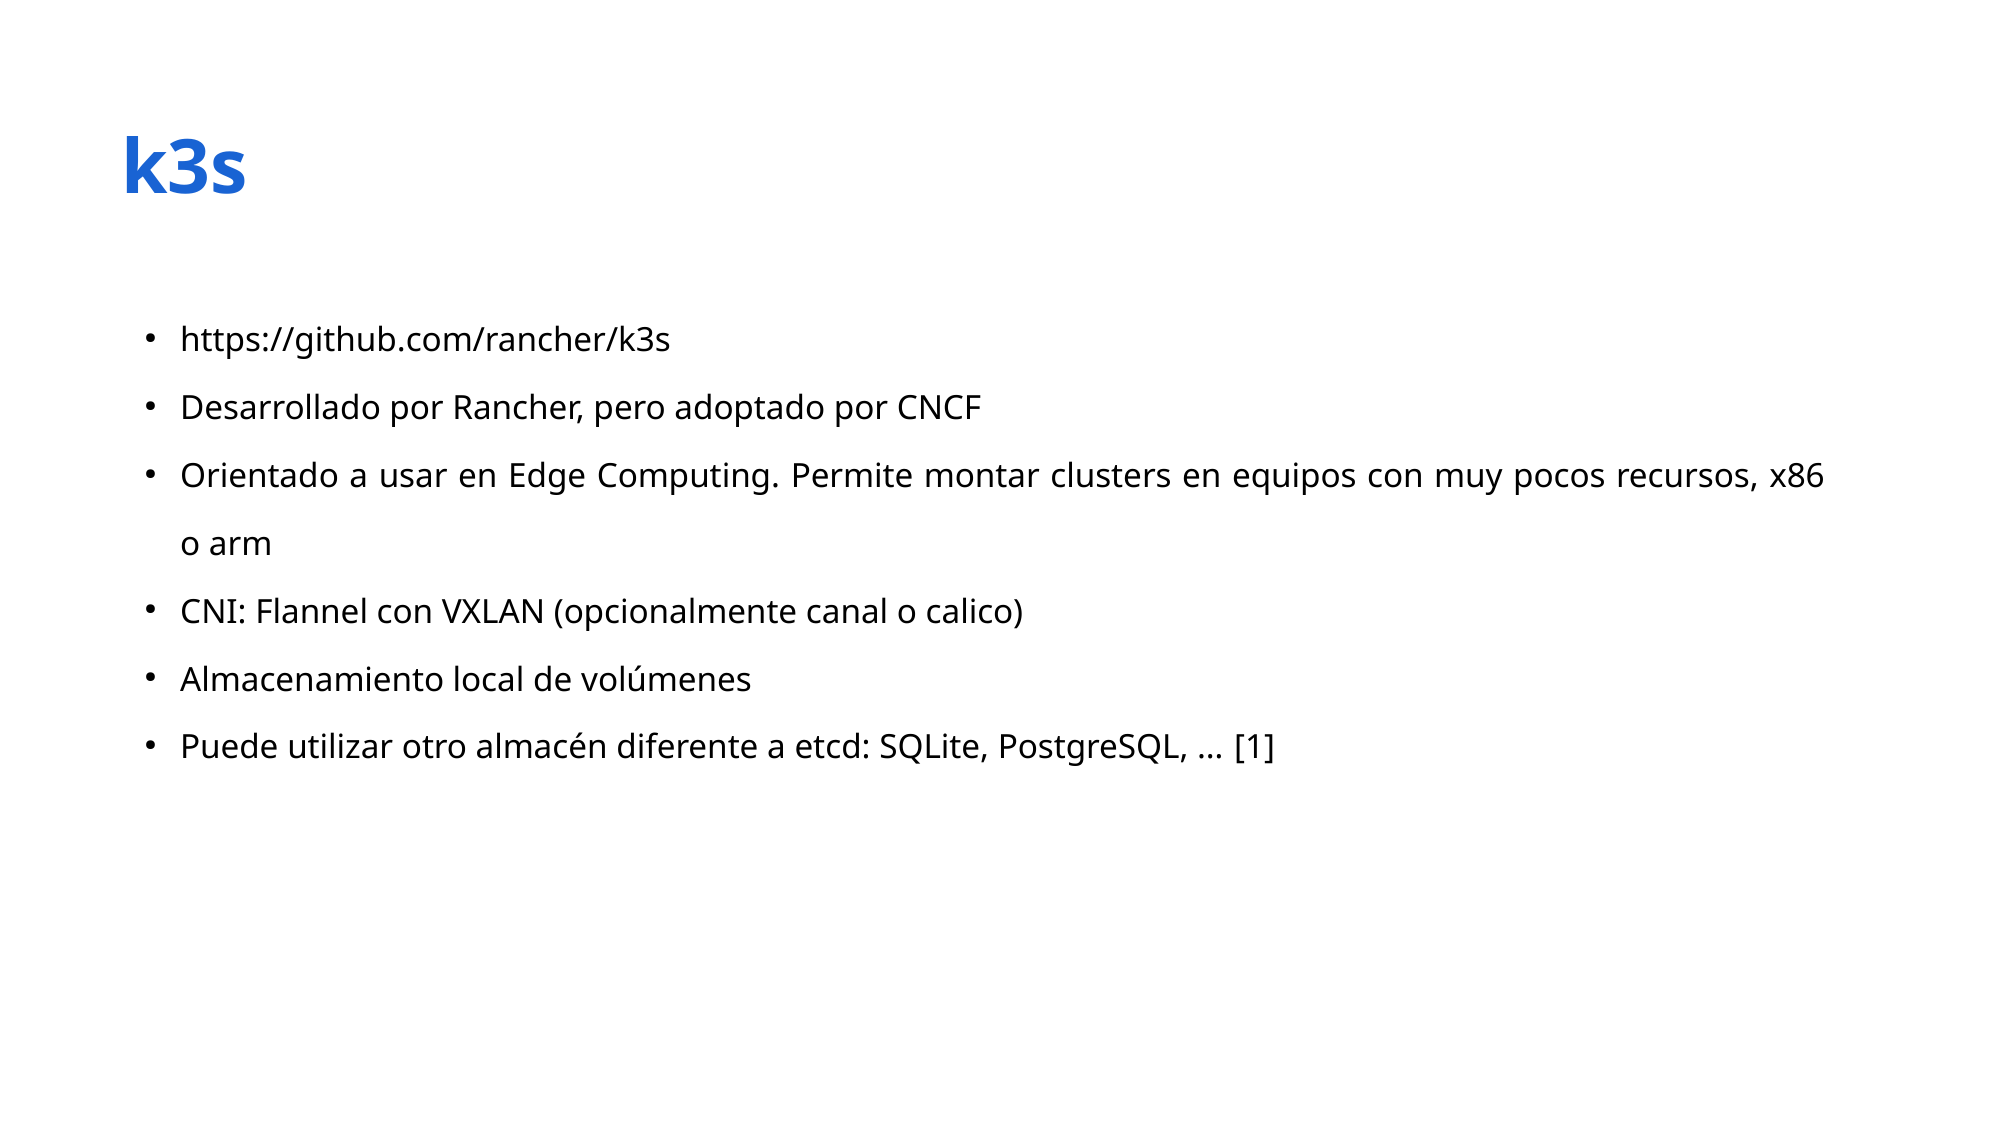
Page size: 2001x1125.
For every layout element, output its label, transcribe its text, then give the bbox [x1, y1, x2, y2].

text_box k3s [106, 106, 1878, 293]
text_box https://github.com/rancher/k3s Desarrollado por Rancher, pero adoptado por CNCF Orientado a usar en Edge Computing. Permite montar clusters en equipos con muy pocos recursos, x86 o arm CNI: Flannel con VXLAN (opcionalmente canal o calico) Almacenamiento local de volúmenes Puede utilizar otro almacén diferente a etcd: SQLite, PostgreSQL, … [1] [129, 286, 1843, 940]
